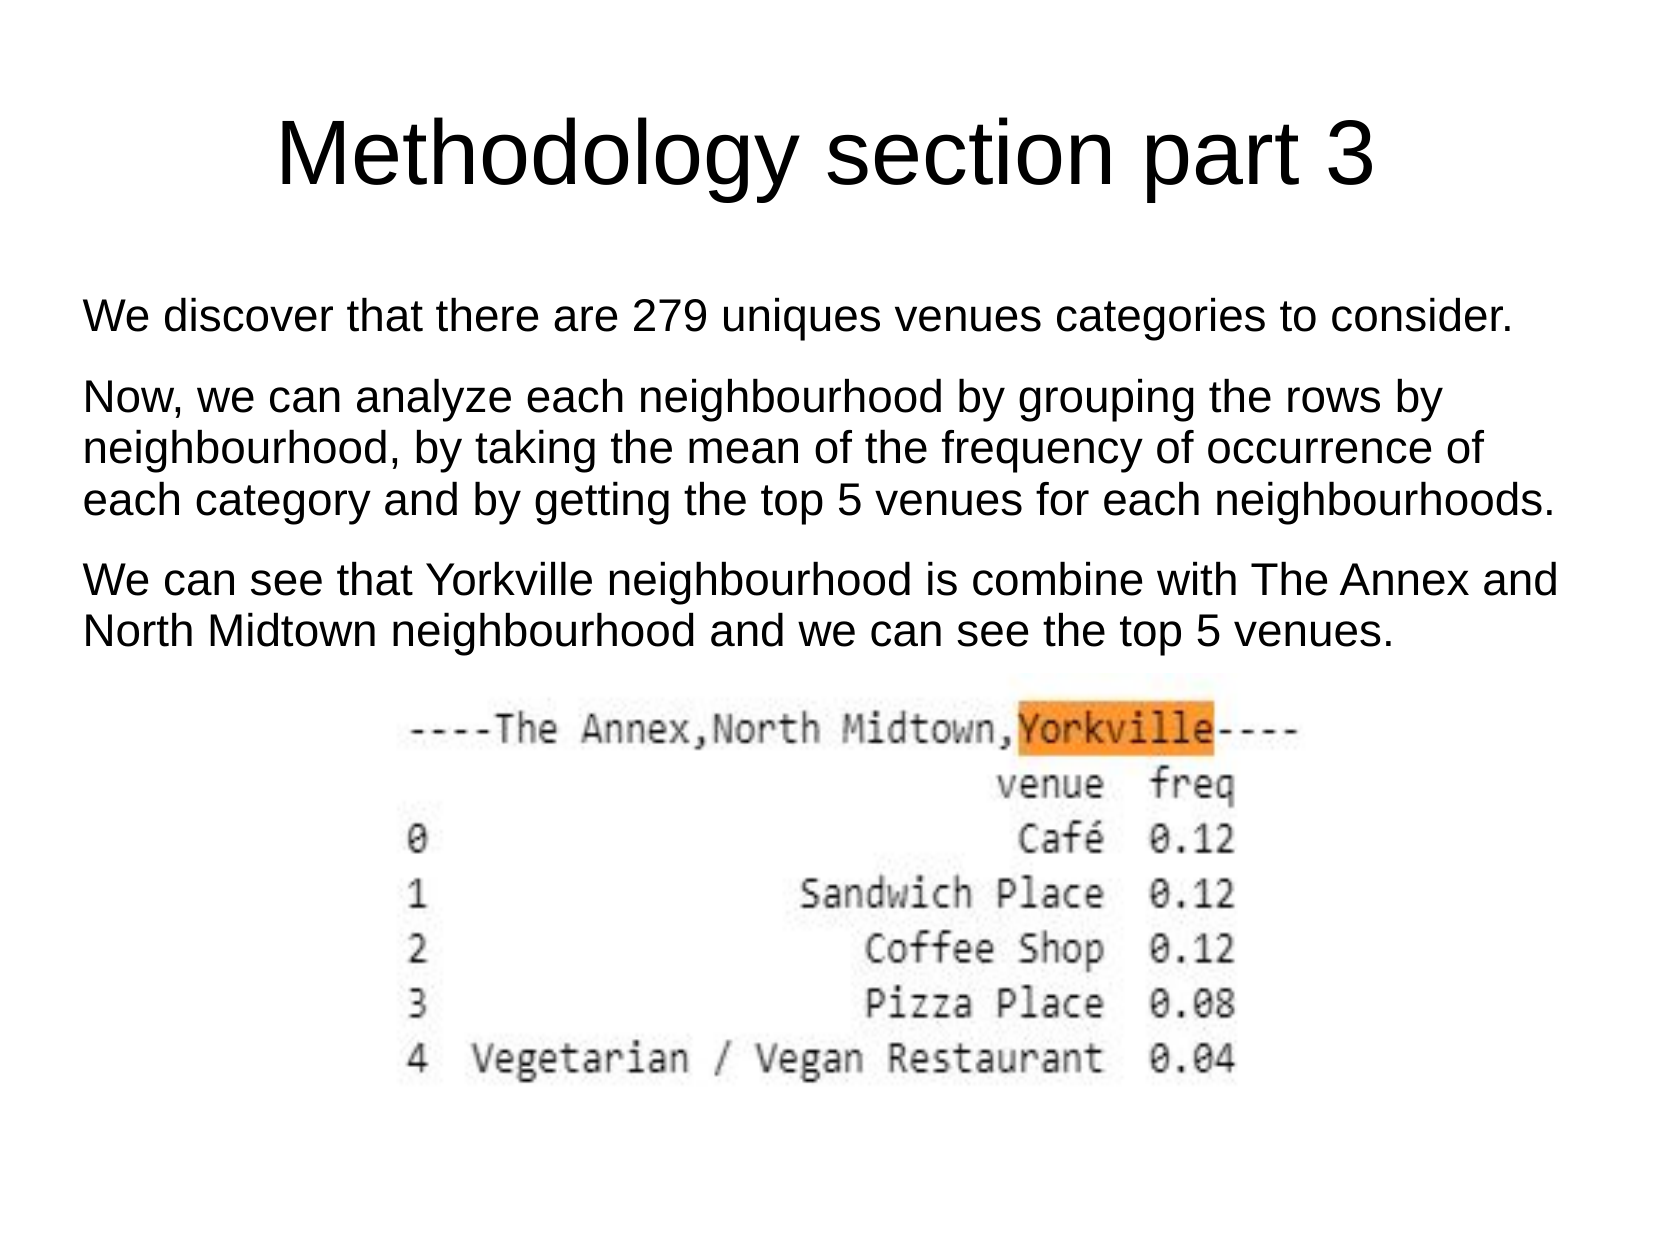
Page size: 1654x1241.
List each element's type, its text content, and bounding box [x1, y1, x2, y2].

picture [330, 673, 1357, 1109]
title Methodology section part 3 [82, 49, 1571, 257]
list We discover that there are 279 uniques venues categories to consider. Now, we can analyze each neighbourhood by grouping the rows by neighbourhood, by taking the mean of the frequency of occurrence of each category and by getting the top 5 venues for each neighbourhoods. We can see that Yorkville neighbourhood is combine with The Annex and North Midtown neighbourhood and we can see the top 5 venues. [82, 290, 1571, 1109]
